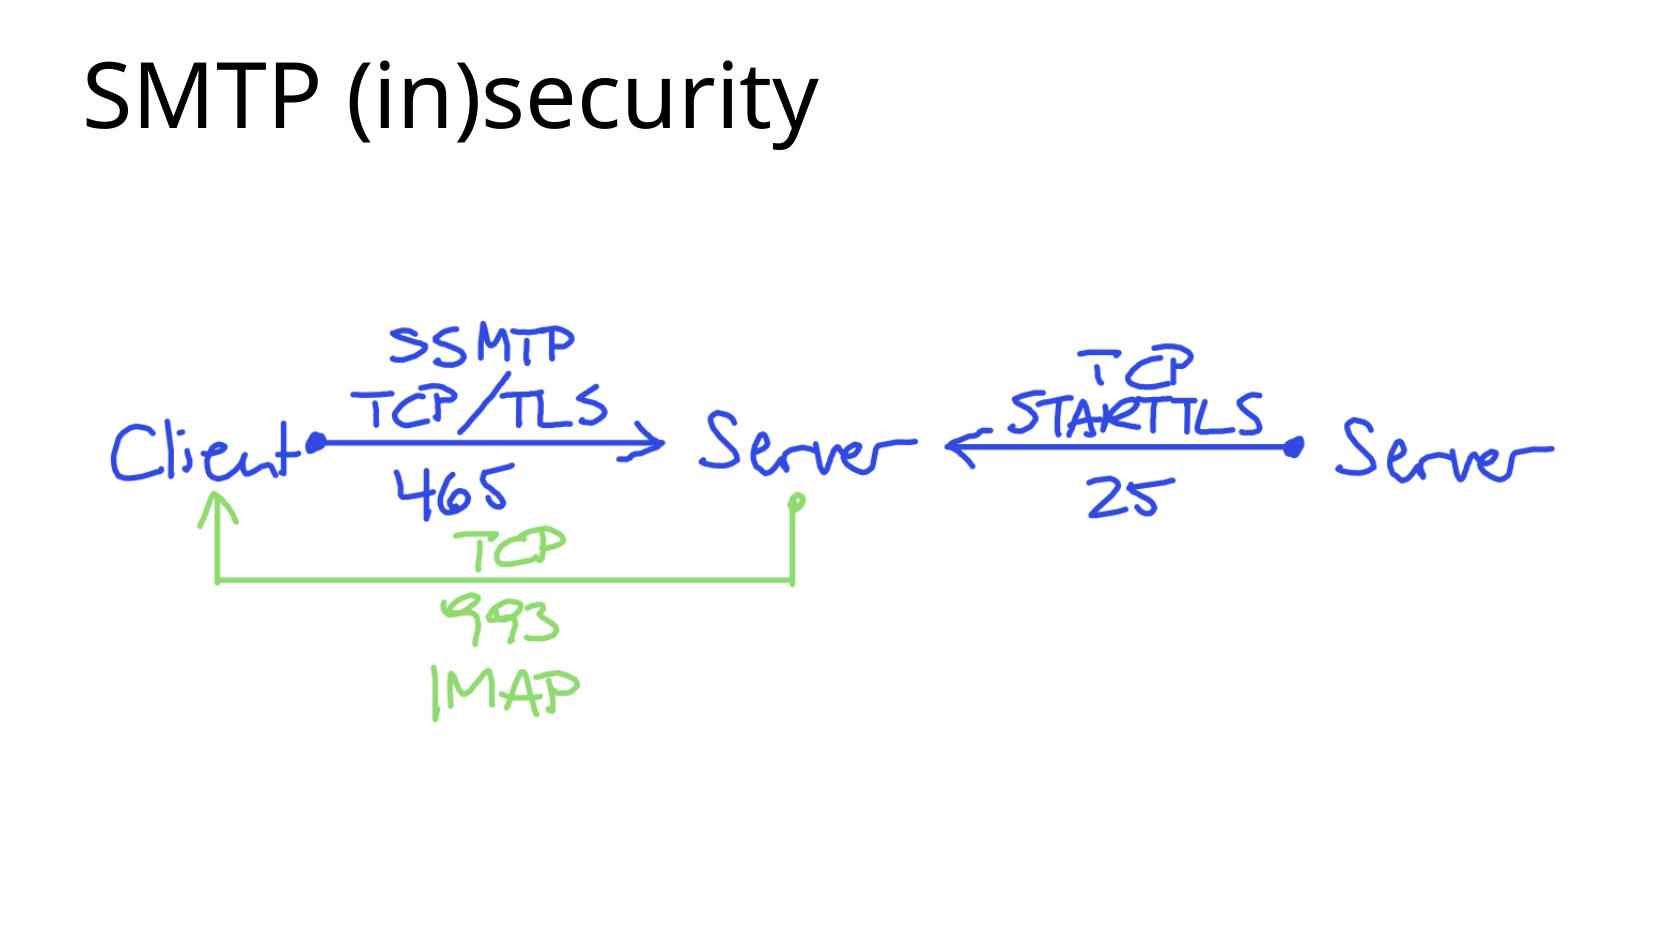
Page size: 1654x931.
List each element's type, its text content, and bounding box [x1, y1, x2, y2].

title SMTP (in)security [82, 37, 1571, 150]
picture [82, 307, 1571, 743]
